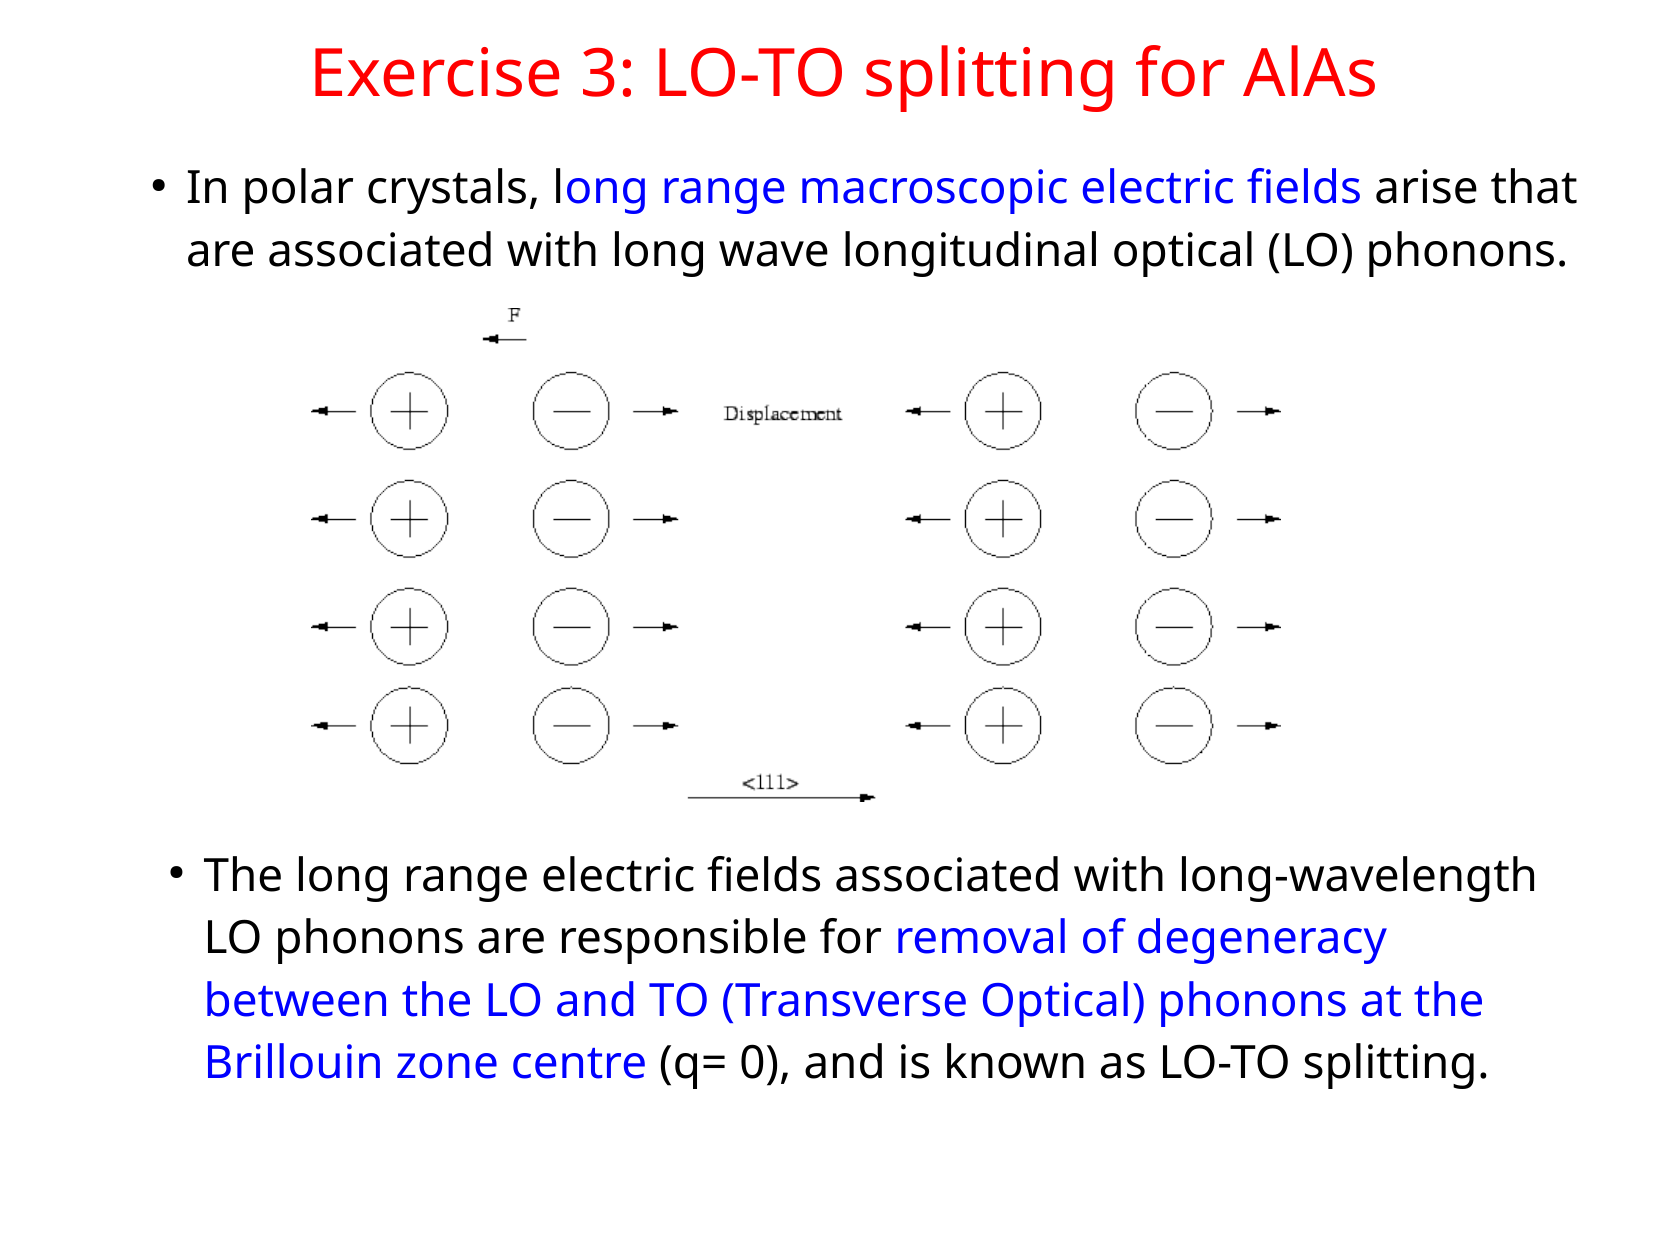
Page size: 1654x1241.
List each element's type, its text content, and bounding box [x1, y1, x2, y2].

text_box In polar crystals, long range macroscopic electric fields arise that are associated with long wave longitudinal optical (LO) phonons. [135, 147, 1456, 365]
title Exercise 3: LO-TO splitting for AlAs [35, 0, 1654, 174]
text_box The long range electric fields associated with long-wavelength LO phonons are responsible for removal of degeneracy between the LO and TO (Transverse Optical) phonons at the Brillouin zone centre (q= 0), and is known as LO-TO splitting. [153, 835, 1571, 1158]
picture [311, 308, 1281, 802]
